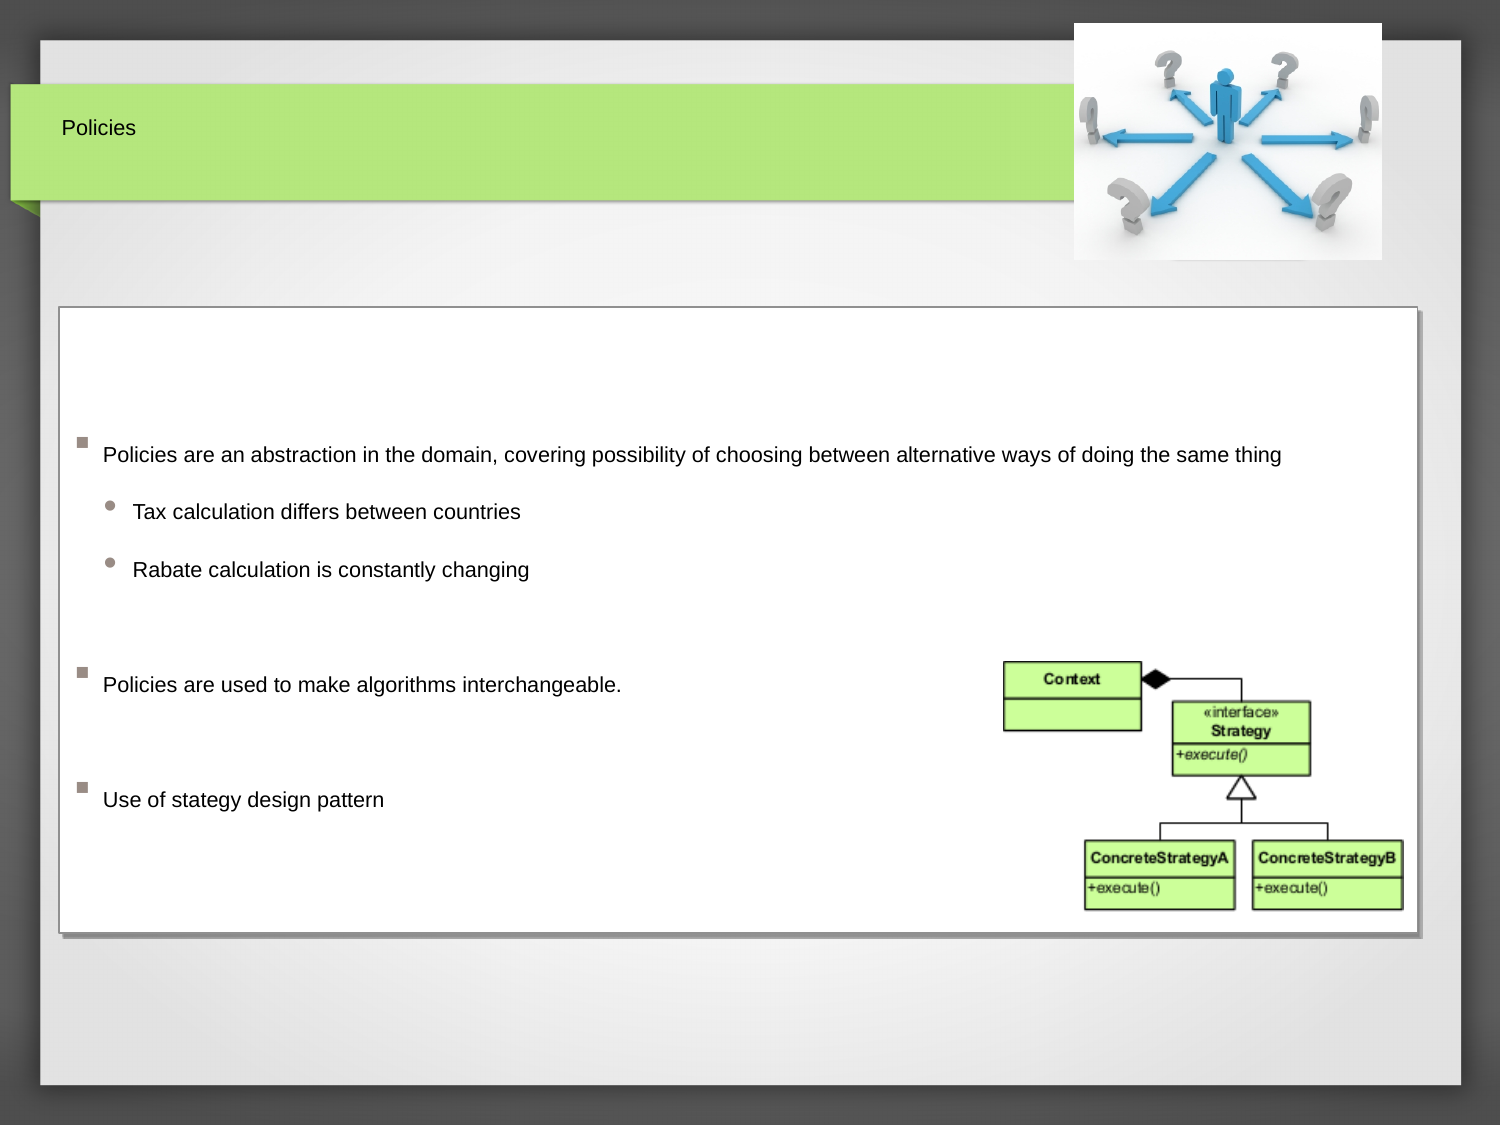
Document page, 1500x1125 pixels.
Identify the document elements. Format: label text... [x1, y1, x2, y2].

text_box Policies are an abstraction in the domain, covering possibility of choosing between alternative ways of doing the same thing Tax calculation differs between countries Rabate calculation is constantly changing Policies are used to make algorithms interchangeable. Use of stategy design pattern [59, 307, 1418, 934]
text_box Policies [46, 59, 1074, 151]
picture [0, 0, 1500, 1125]
